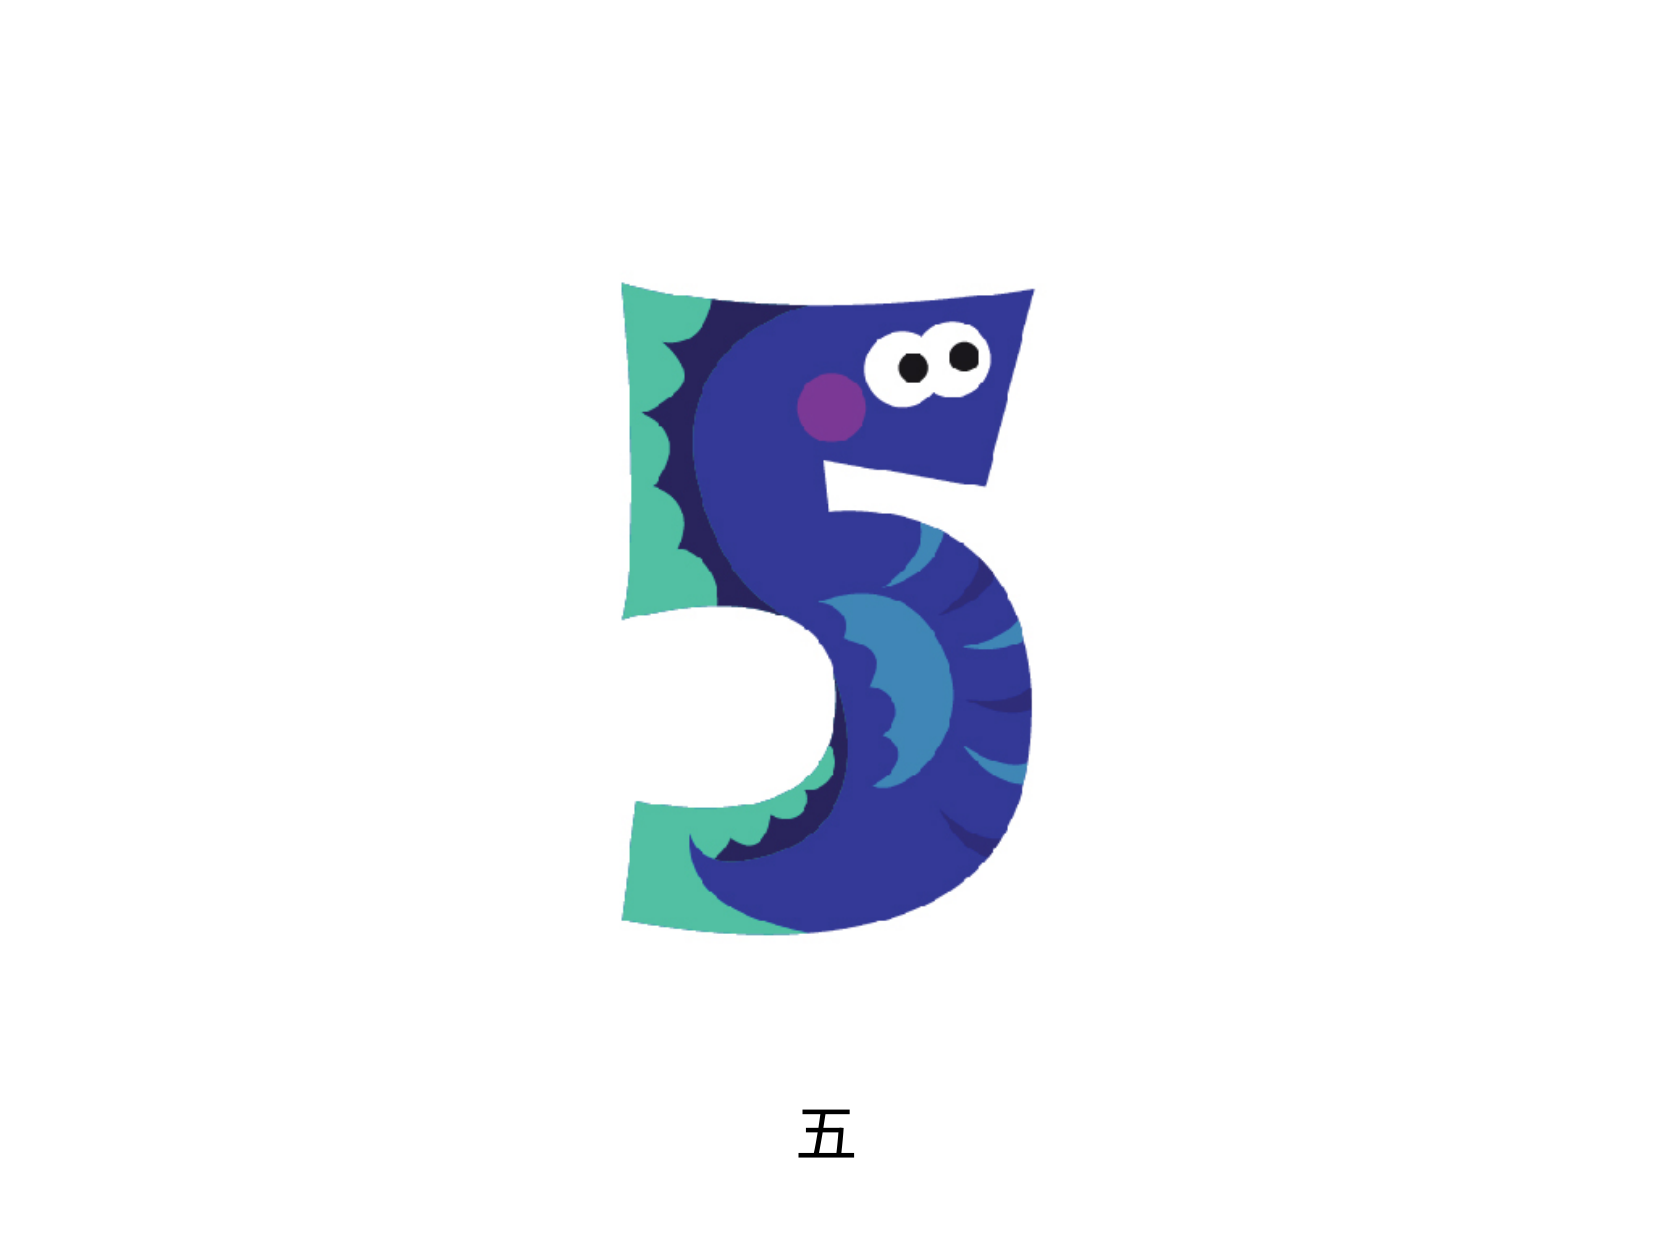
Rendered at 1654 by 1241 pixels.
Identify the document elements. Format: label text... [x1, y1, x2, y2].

picture [0, 0, 1654, 1241]
title 五 [82, 1025, 1571, 1233]
